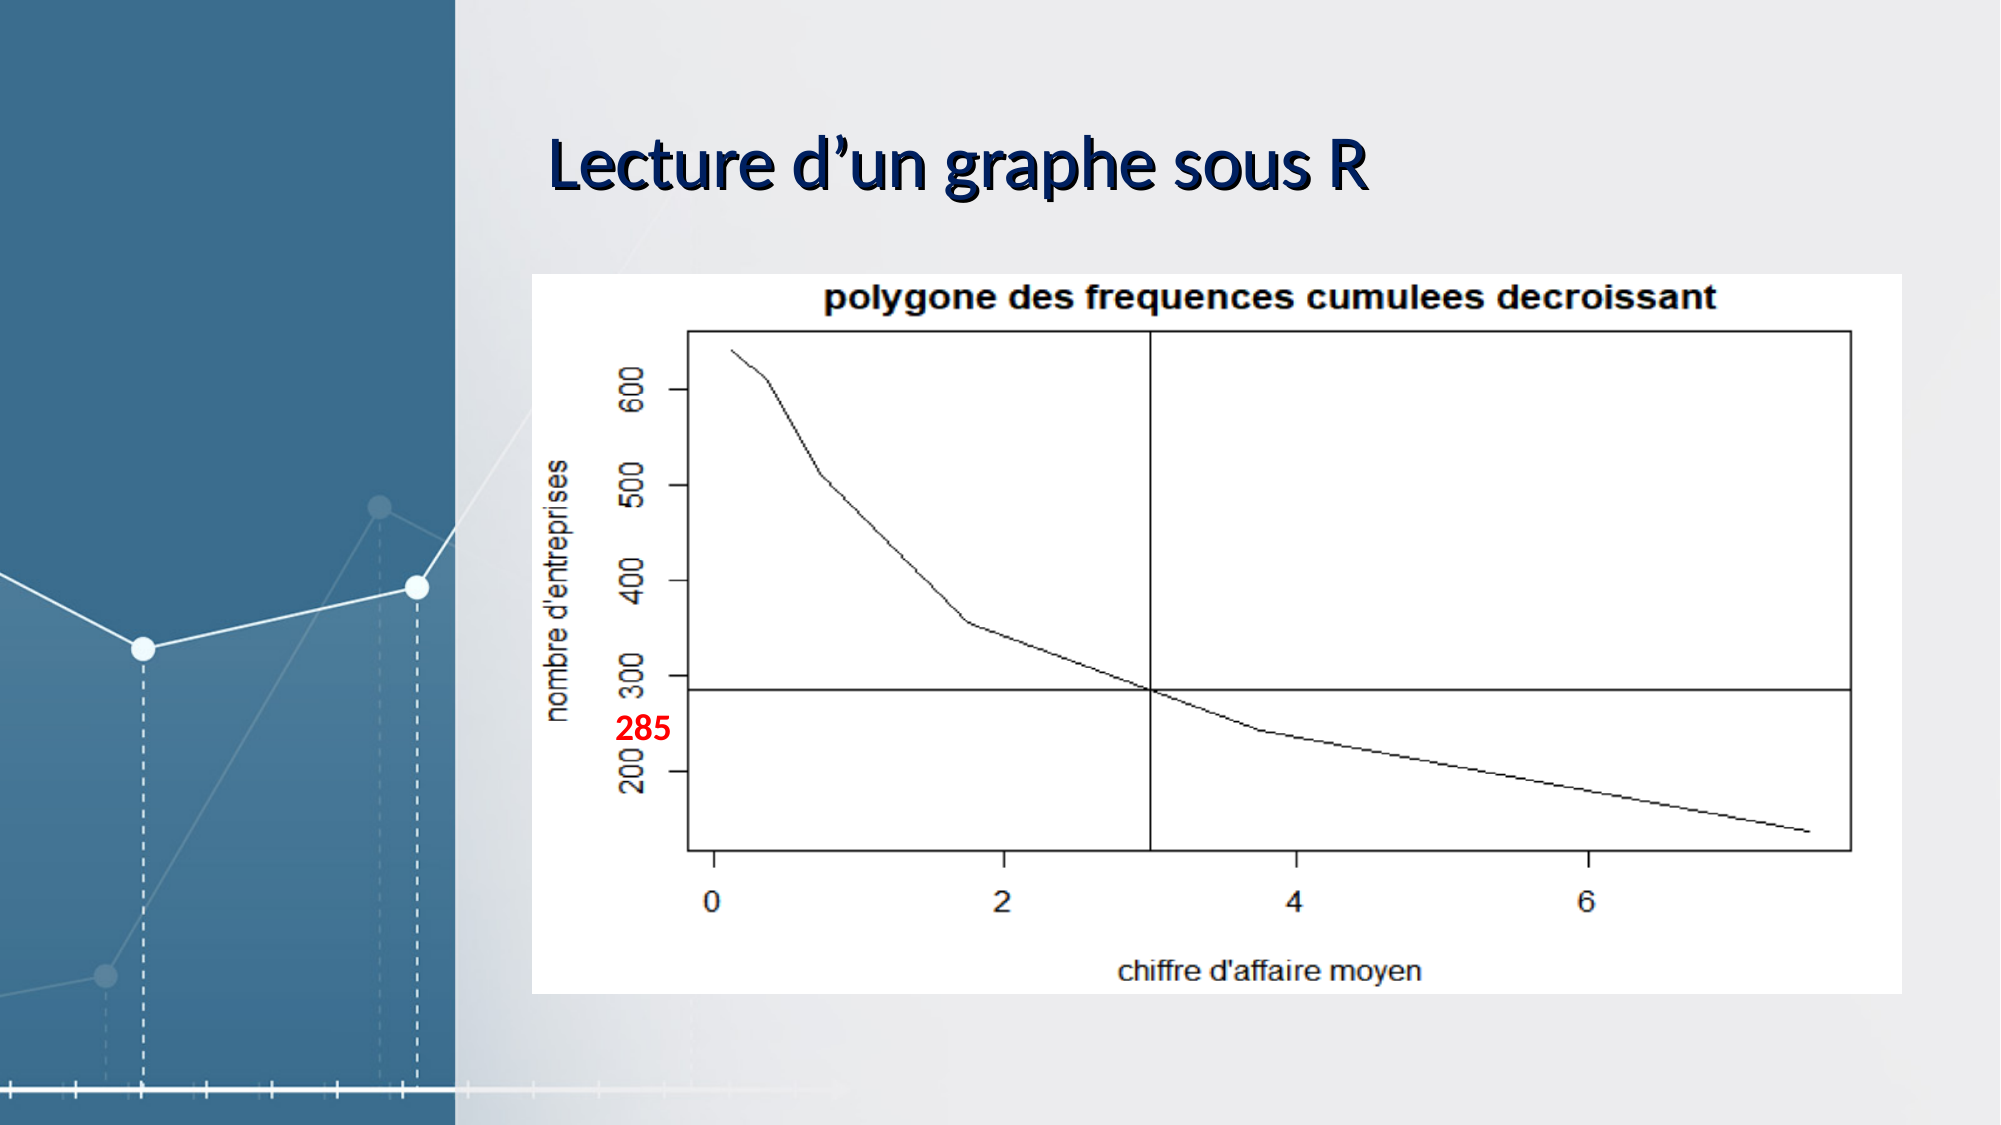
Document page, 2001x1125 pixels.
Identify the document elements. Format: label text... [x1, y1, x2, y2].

picture [532, 275, 1902, 994]
title Lecture d’un graphe sous R [532, 94, 1902, 221]
text_box 285 [600, 695, 734, 757]
